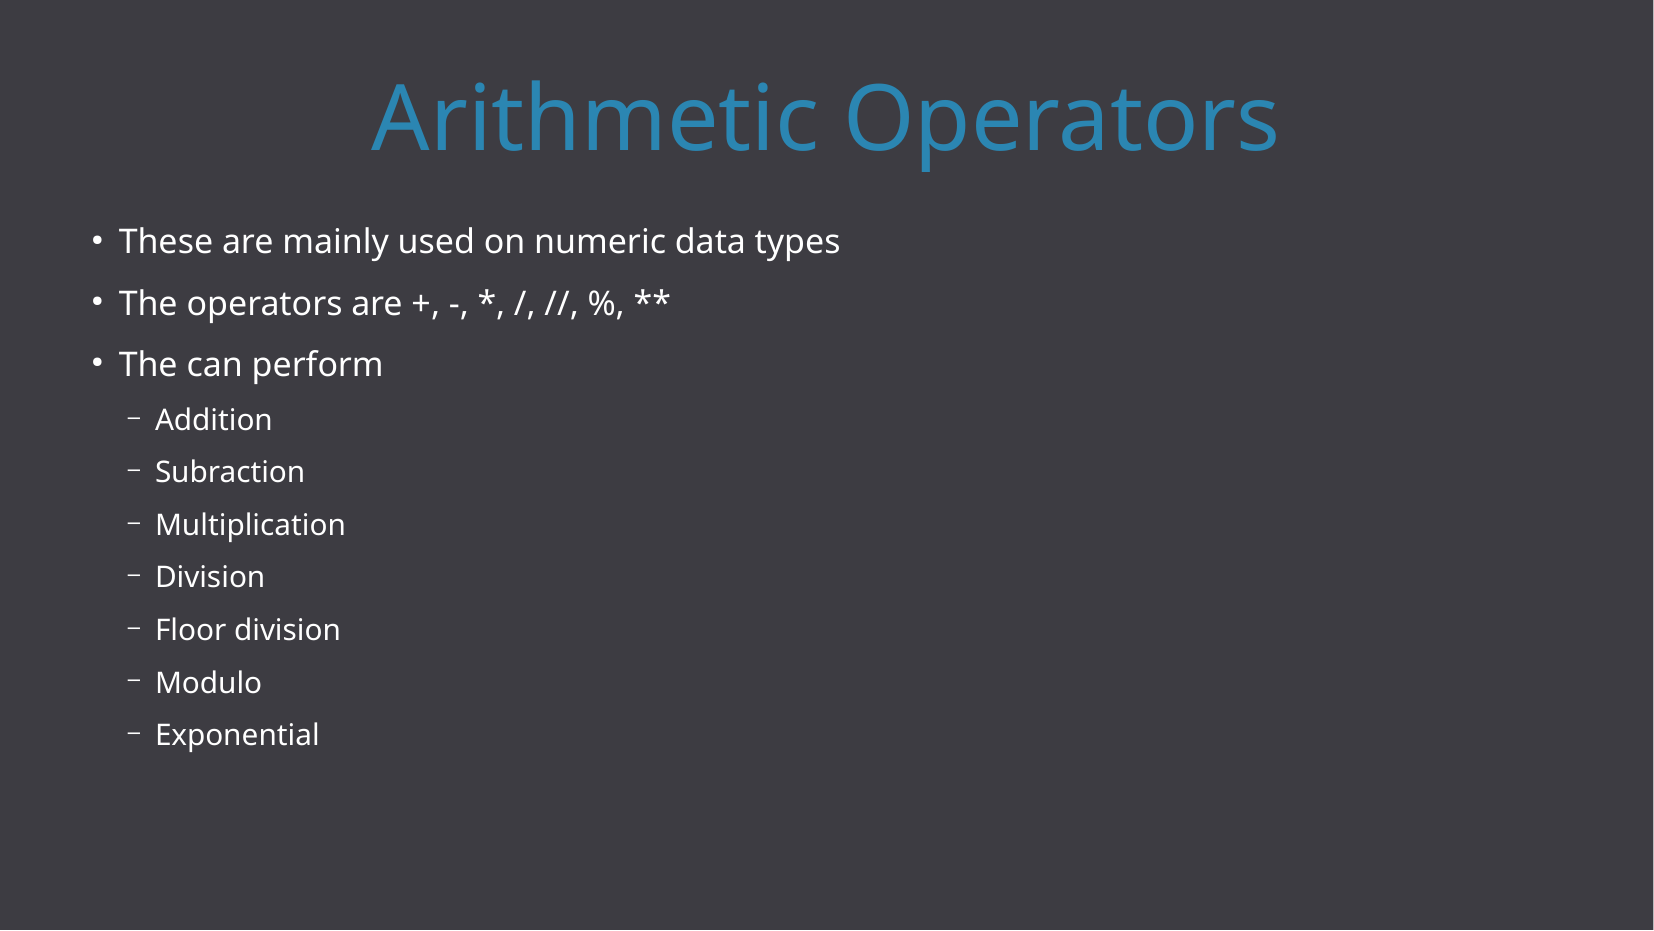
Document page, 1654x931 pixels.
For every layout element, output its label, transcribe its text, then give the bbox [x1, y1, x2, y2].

title Arithmetic Operators [82, 37, 1571, 193]
list These are mainly used on numeric data types The operators are +, -, *, /, //, %, ** The can perform Addition Subraction Multiplication Division Floor division Modulo Exponential [82, 217, 1571, 758]
